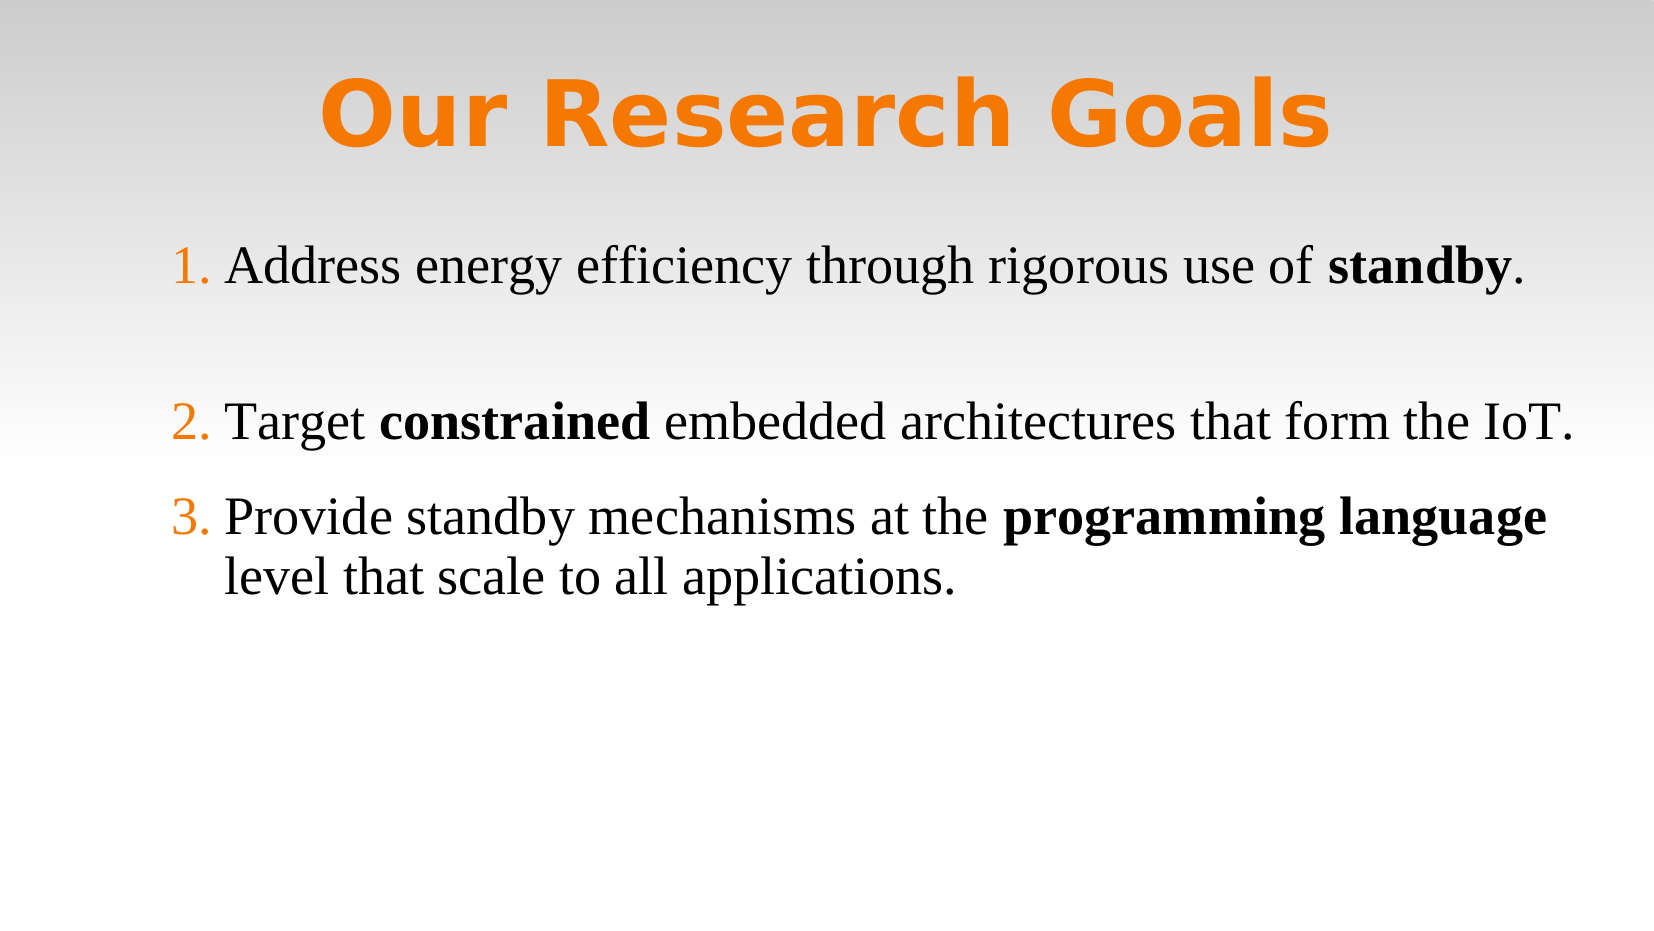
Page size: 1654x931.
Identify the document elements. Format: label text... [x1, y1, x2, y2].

list Address energy efficiency through rigorous use of standby. Target constrained embedded architectures that form the IoT. Provide standby mechanisms at the programming language level that scale to all applications. [82, 235, 1591, 929]
title Our Research Goals [82, 37, 1571, 193]
